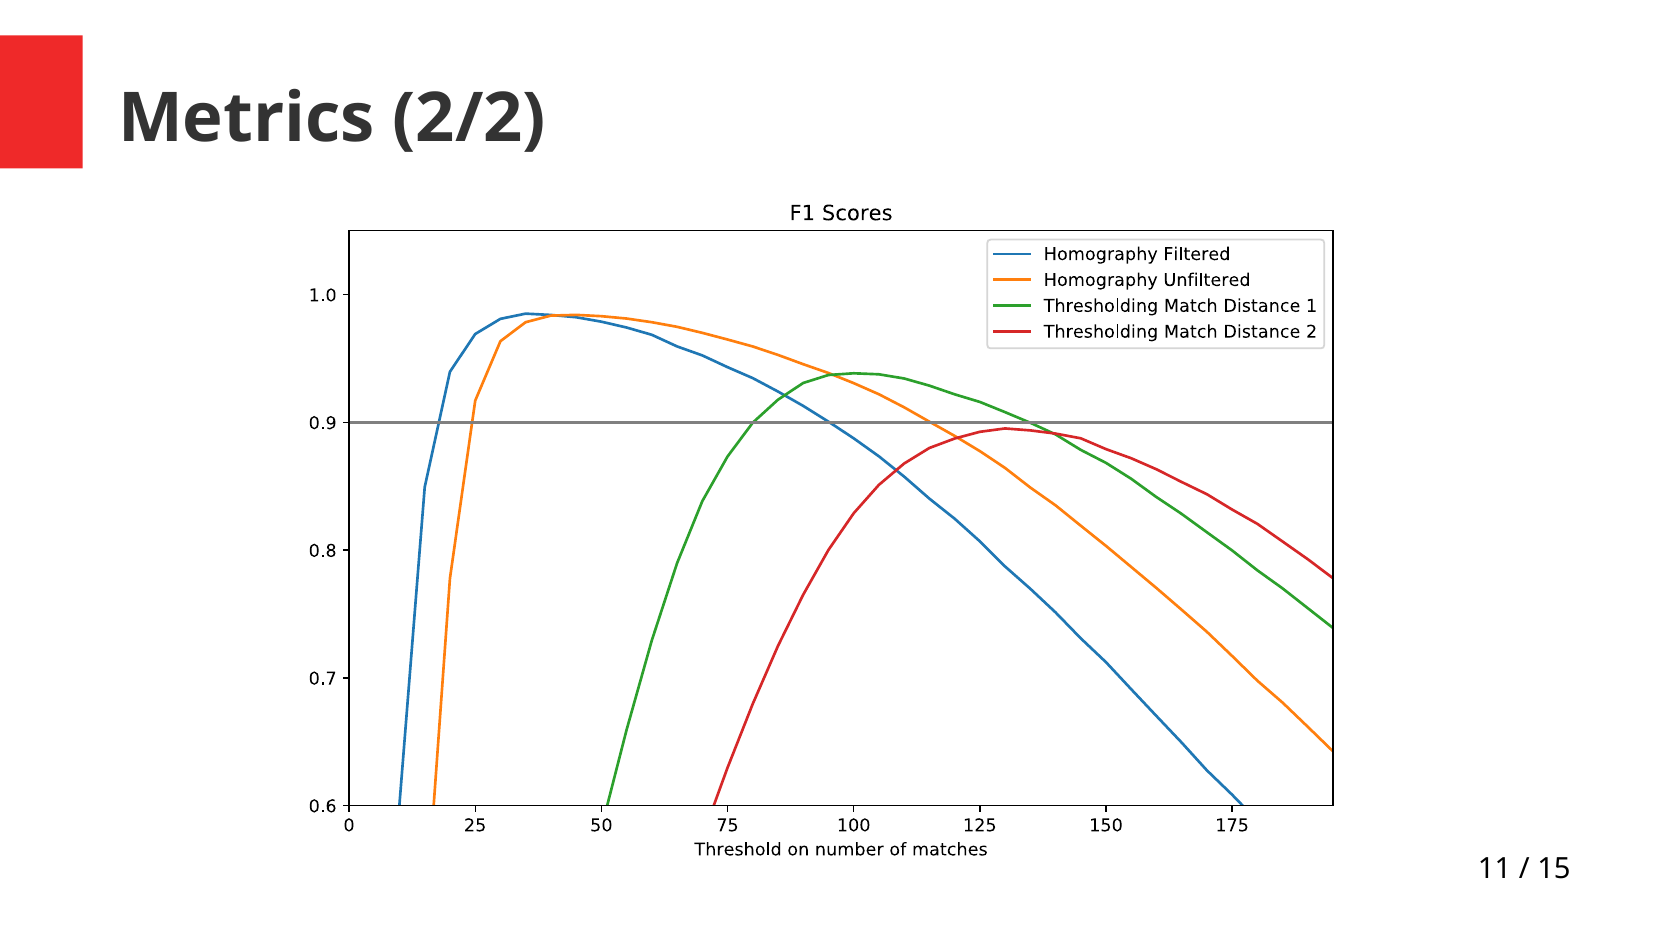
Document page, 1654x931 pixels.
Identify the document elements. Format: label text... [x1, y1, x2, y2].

title Metrics (2/2) [118, 37, 1571, 193]
picture [295, 190, 1347, 873]
